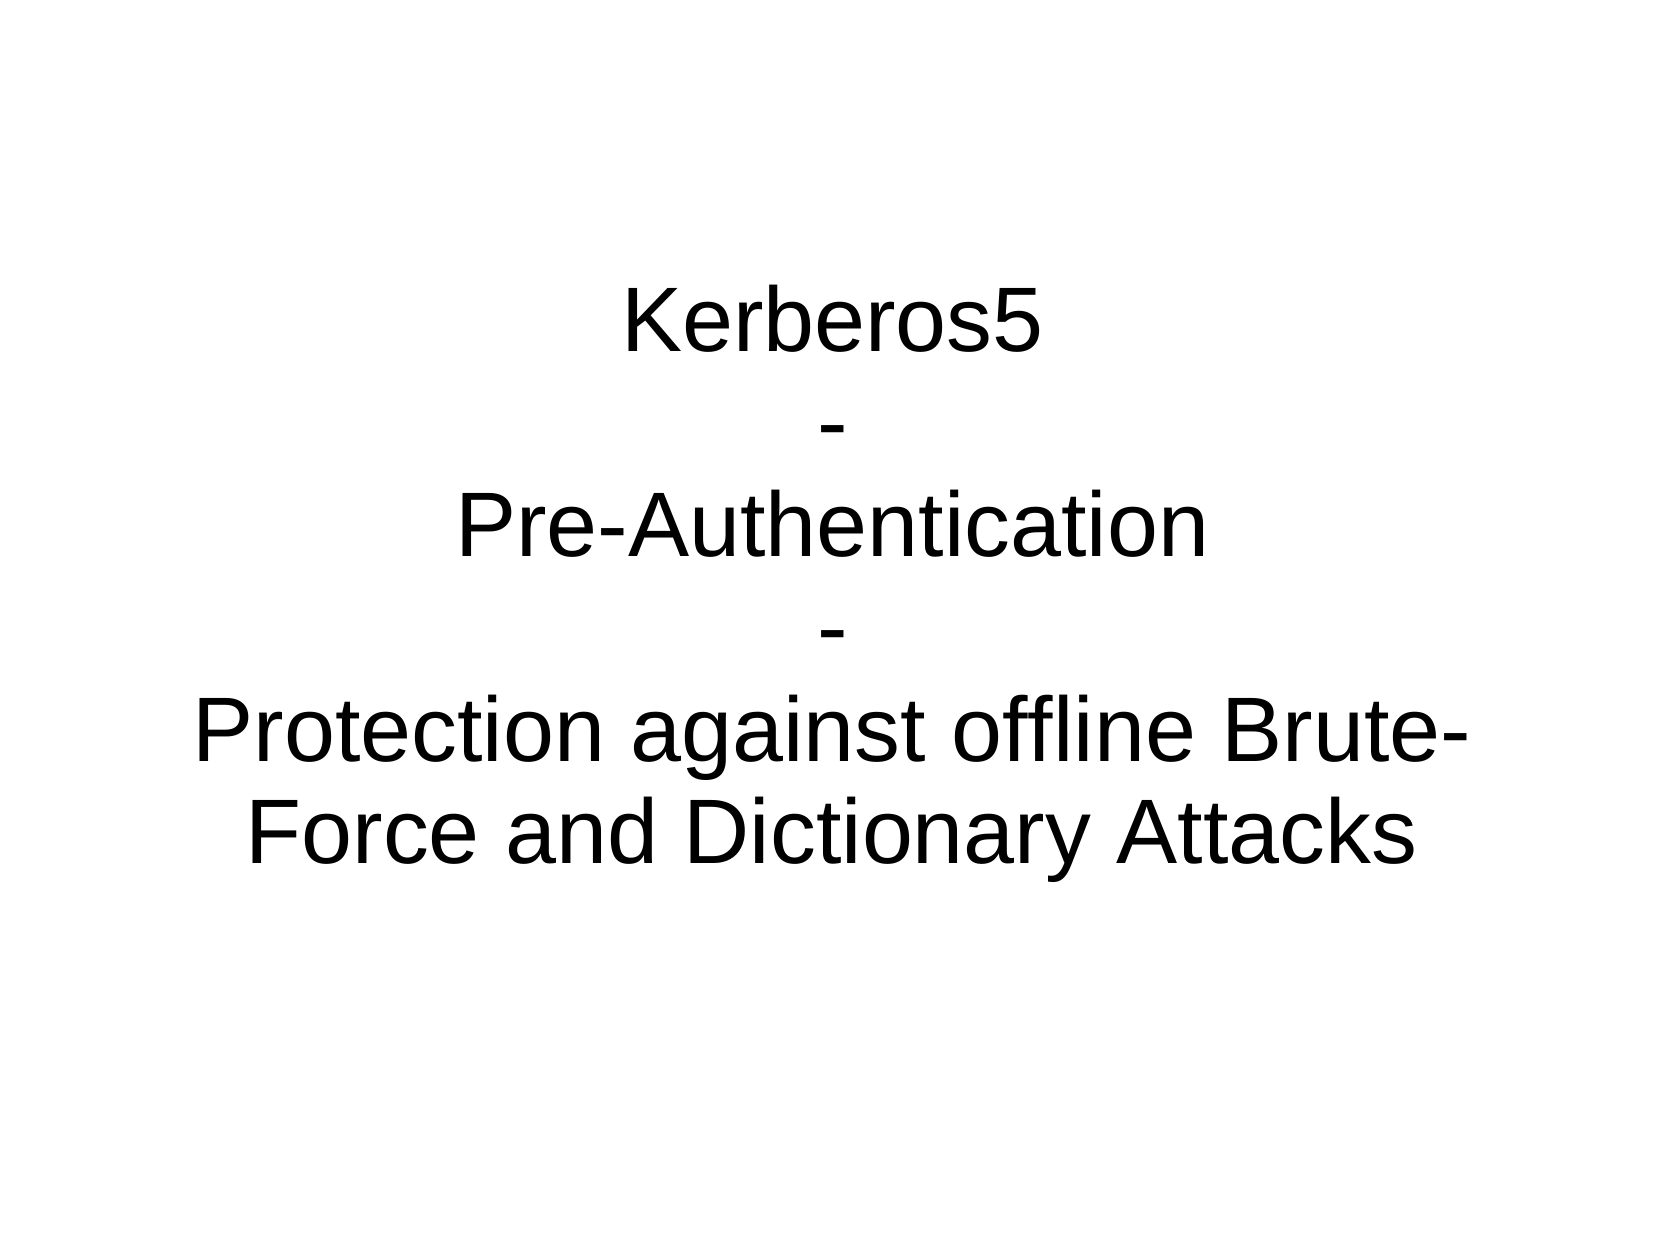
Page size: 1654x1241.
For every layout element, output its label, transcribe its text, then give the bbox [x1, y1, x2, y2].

title Kerberos5 - Pre-Authentication - Protection against offline Brute-Force and Dictionary Attacks [88, 267, 1577, 884]
